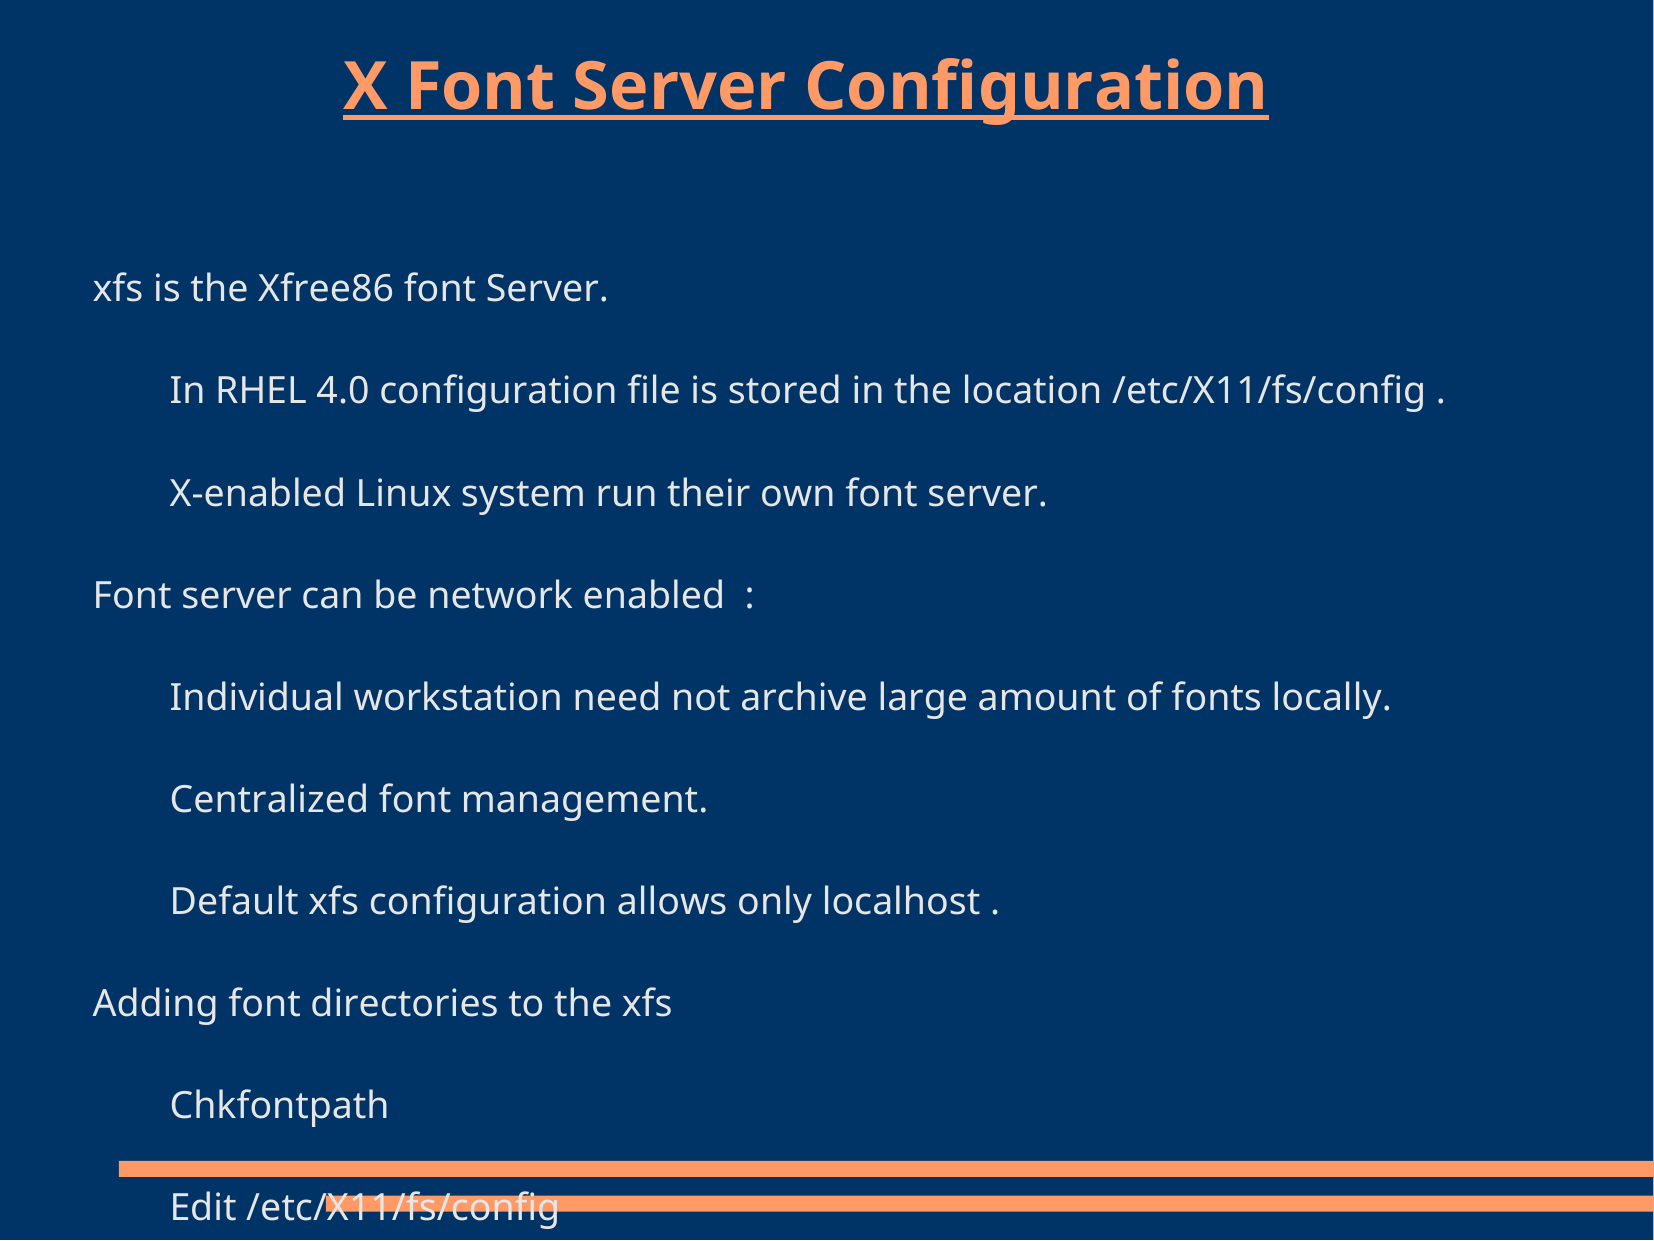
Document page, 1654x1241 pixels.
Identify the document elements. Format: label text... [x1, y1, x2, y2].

list xfs is the Xfree86 font Server. In RHEL 4.0 configuration file is stored in the location /etc/X11/fs/config . X-enabled Linux system run their own font server. Font server can be network enabled : Individual workstation need not archive large amount of fonts locally. Centralized font management. Default xfs configuration allows only localhost . Adding font directories to the xfs Chkfontpath Edit /etc/X11/fs/config Add fonts to the ~/.fonts and run the command fc-cache as root. [75, 210, 1571, 1126]
title X Font Server Configuration [150, 17, 1463, 151]
